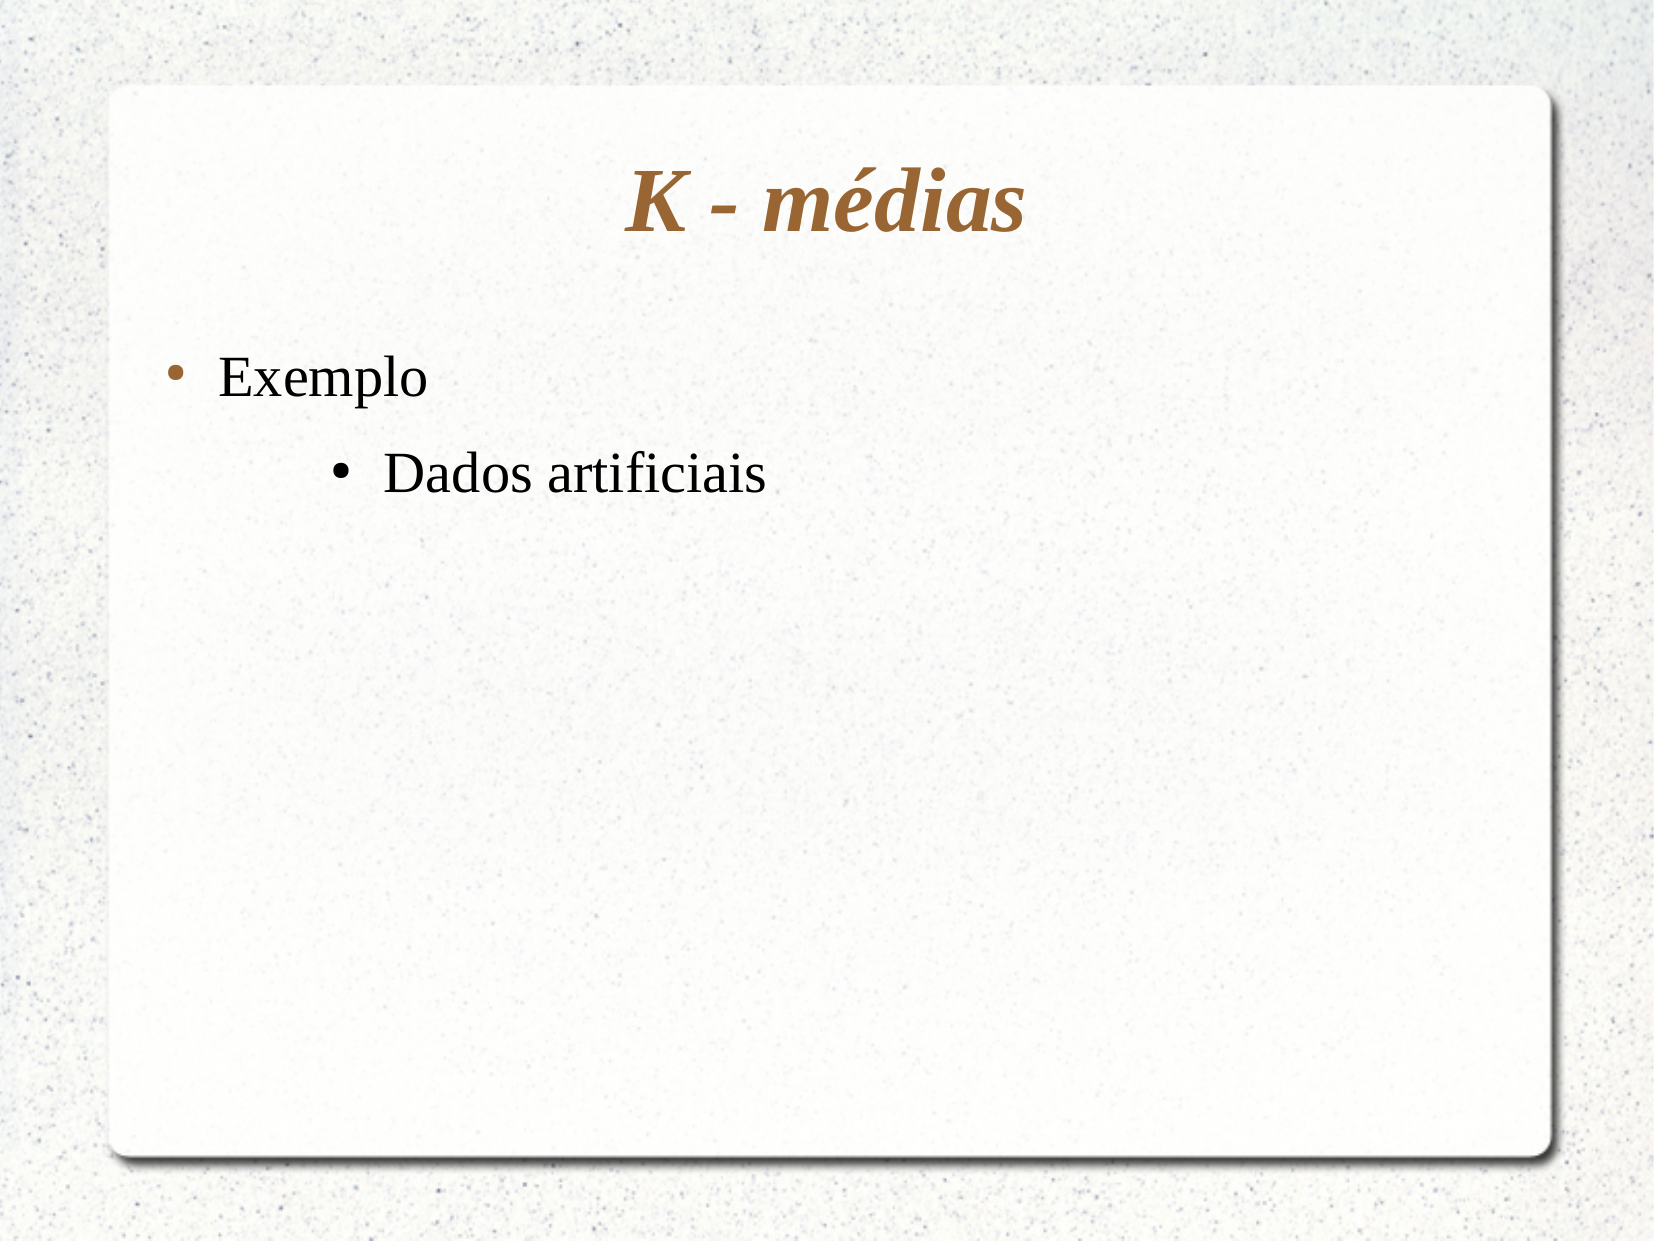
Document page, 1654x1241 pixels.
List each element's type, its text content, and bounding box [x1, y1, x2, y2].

list Exemplo Dados artificiais [147, 336, 1506, 1241]
title K - médias [118, 96, 1536, 304]
picture [0, 0, 1654, 1241]
